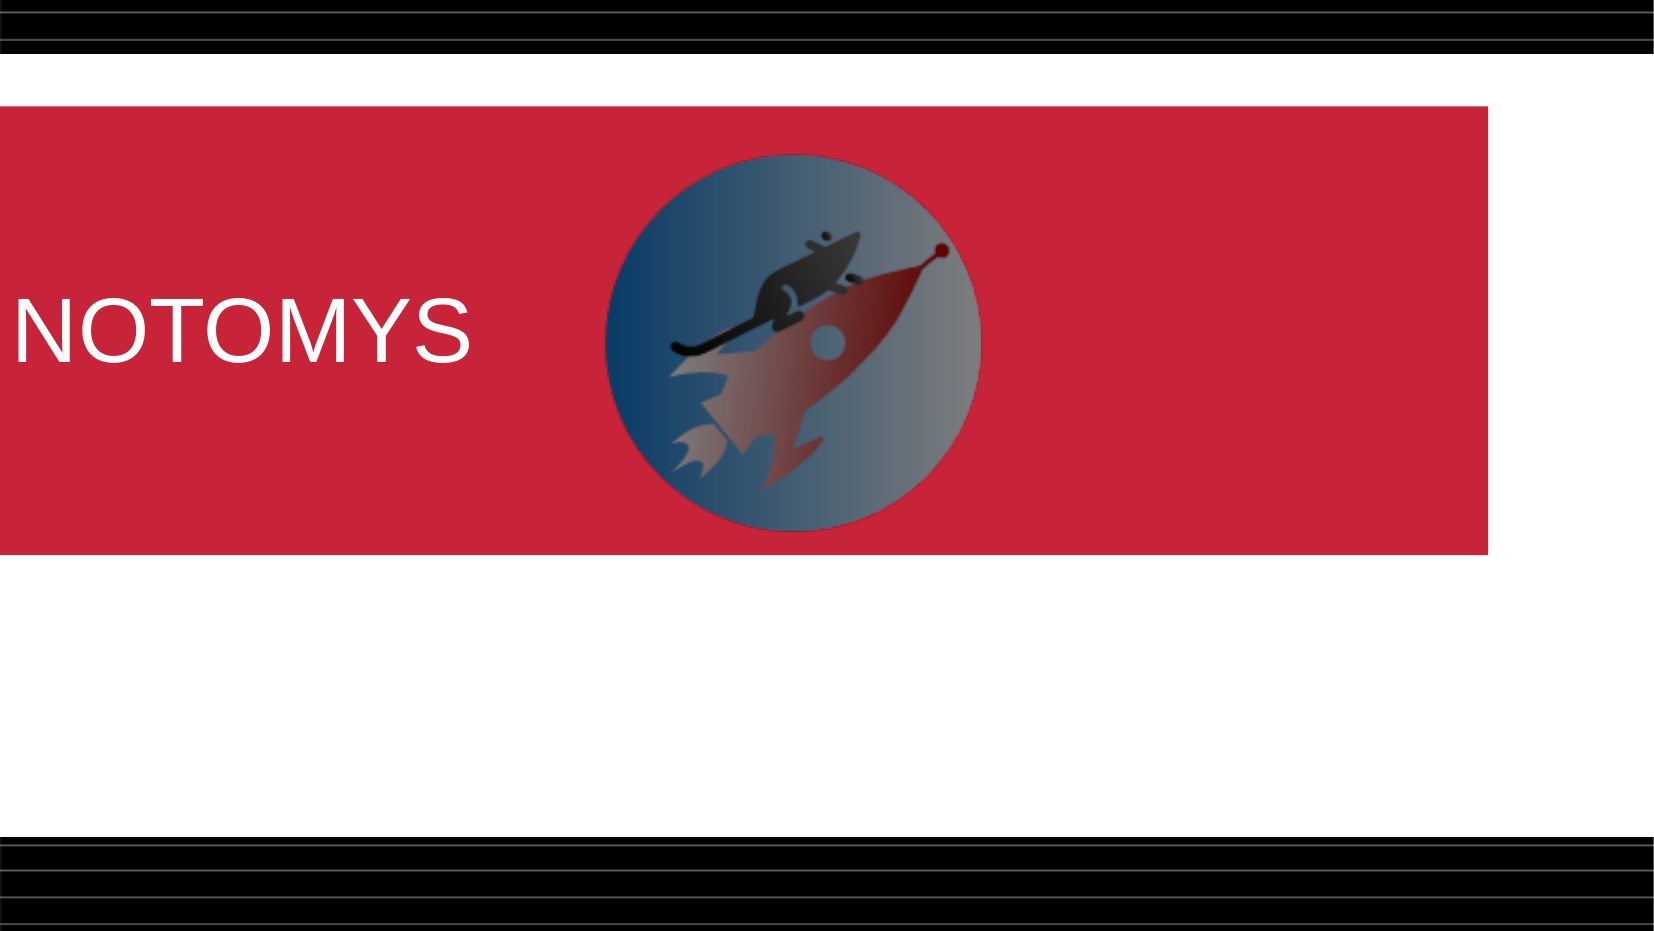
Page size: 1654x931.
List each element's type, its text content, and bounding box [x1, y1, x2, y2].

picture [0, 837, 1654, 931]
picture [585, 134, 1003, 553]
picture [0, 0, 1654, 54]
title NOTOMYS [0, 106, 1489, 556]
